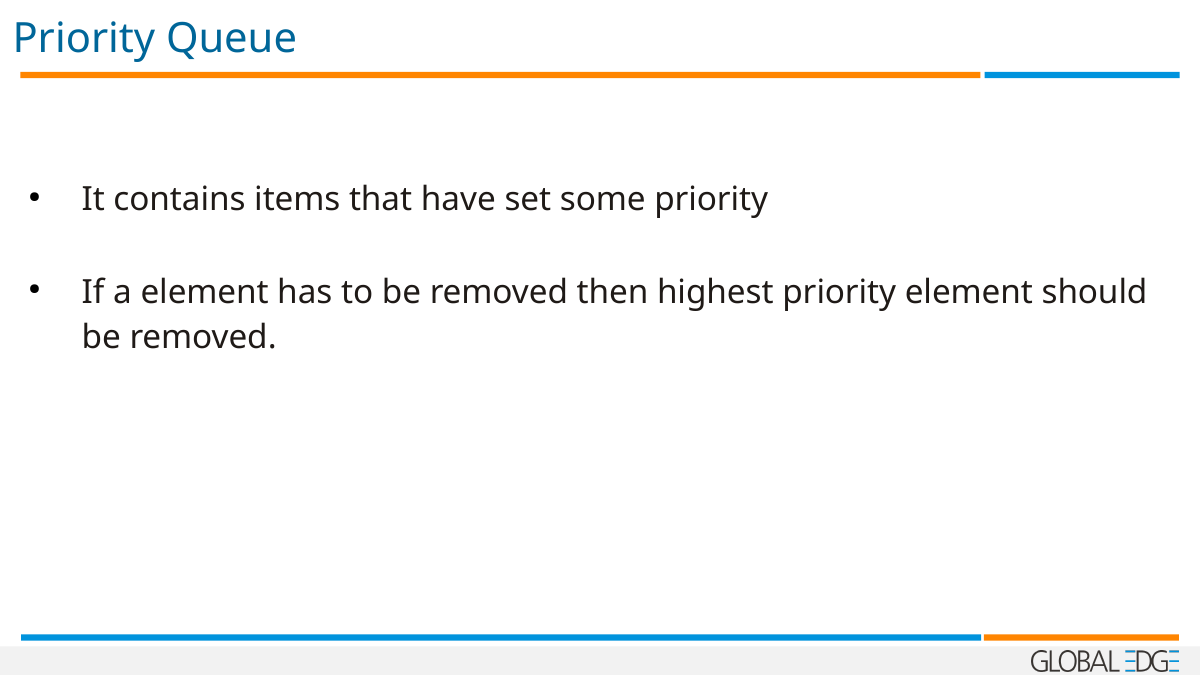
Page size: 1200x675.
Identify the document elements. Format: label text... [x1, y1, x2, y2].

picture [1031, 650, 1179, 672]
title Priority Queue [12, 9, 1088, 63]
list It contains items that have set some priority If a element has to be removed then highest priority element should be removed. [10, 82, 1170, 623]
